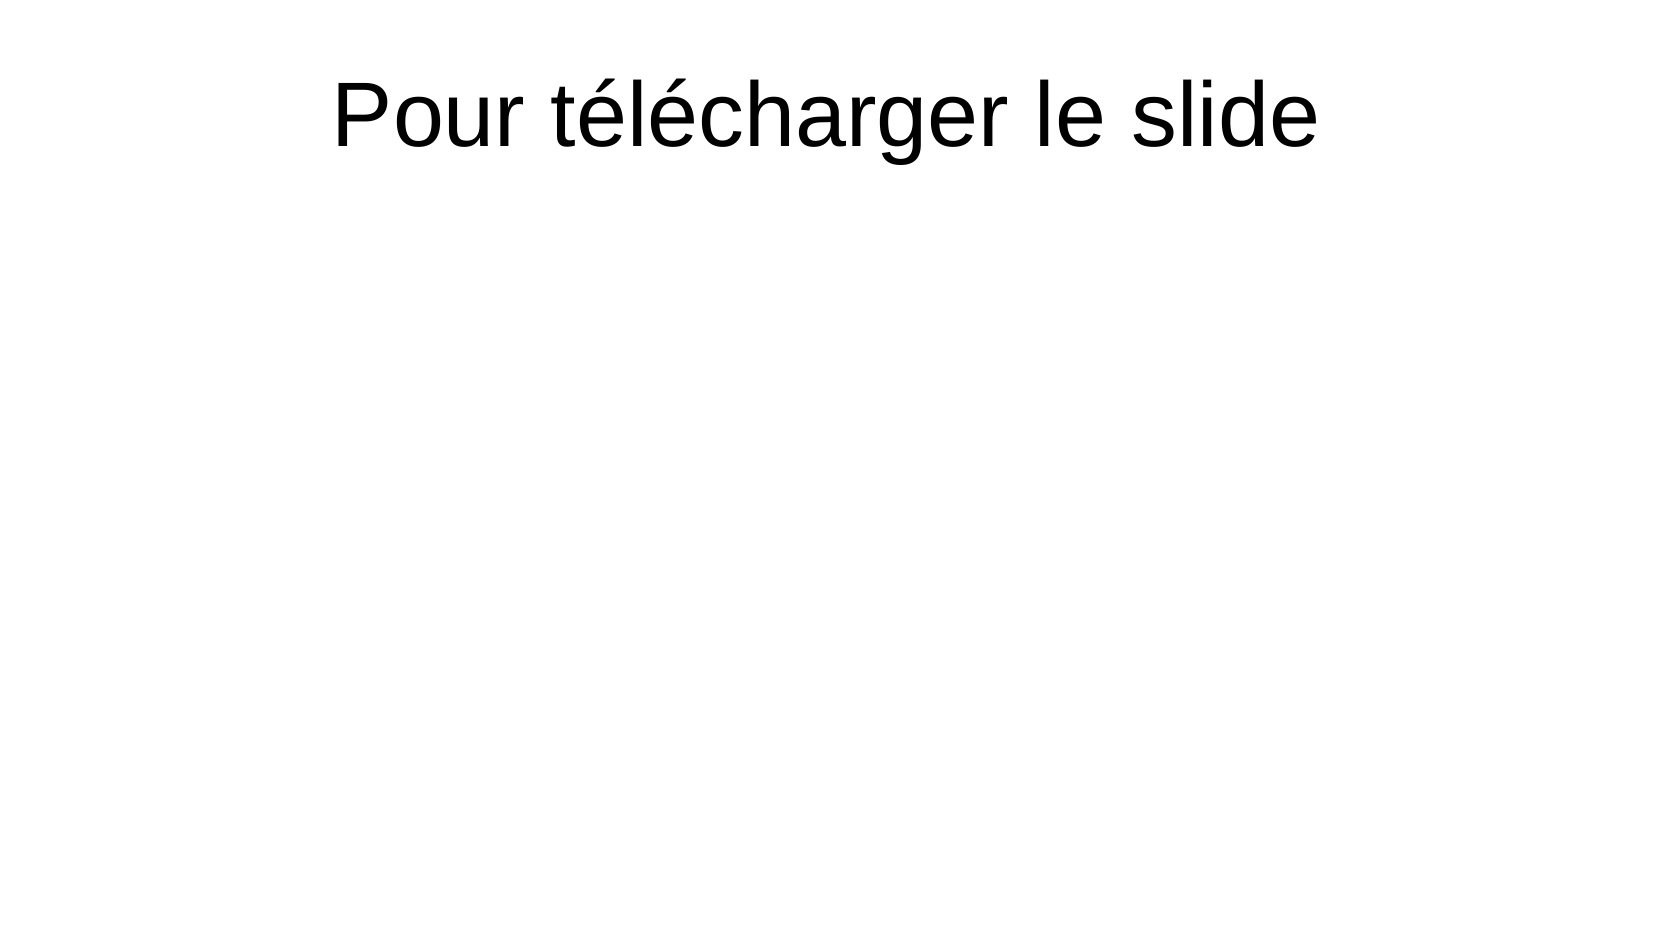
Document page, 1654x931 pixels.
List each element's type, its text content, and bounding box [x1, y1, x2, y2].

title Pour télécharger le slide [82, 37, 1571, 193]
